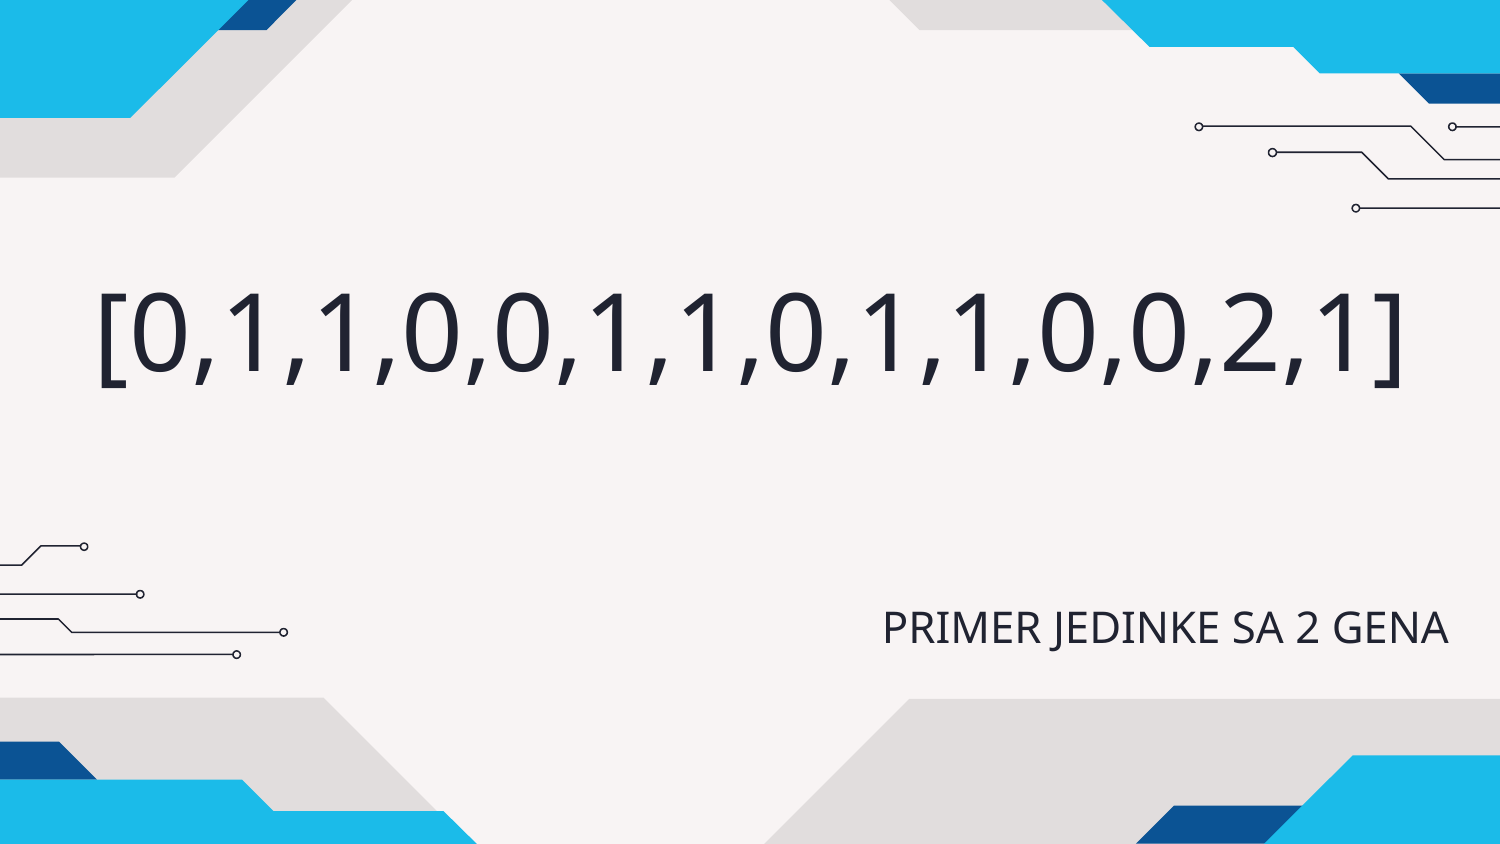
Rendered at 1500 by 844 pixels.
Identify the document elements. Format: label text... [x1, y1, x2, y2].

subtitle [0,1,1,0,0,1,1,0,1,1,0,0,2,1] [39, 177, 1465, 484]
title PRIMER JEDINKE SA 2 GENA [430, 585, 1465, 694]
